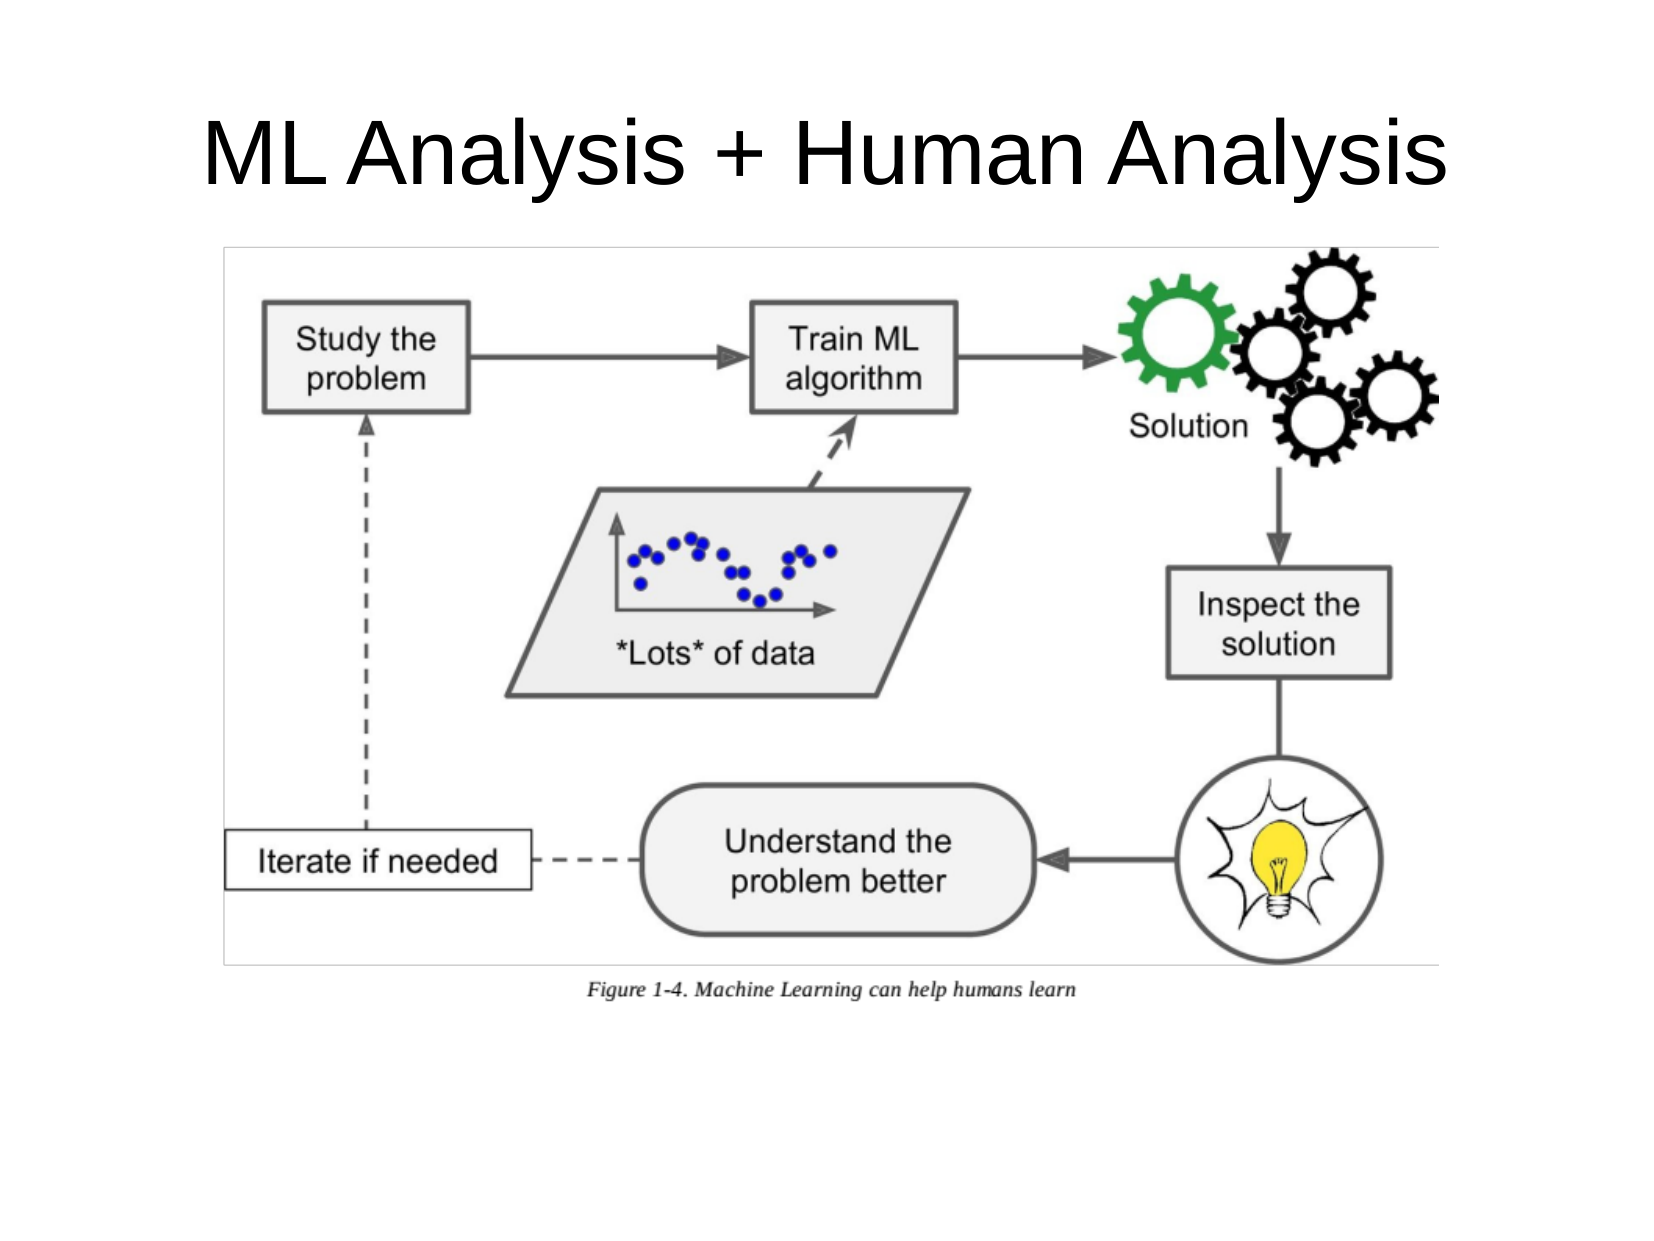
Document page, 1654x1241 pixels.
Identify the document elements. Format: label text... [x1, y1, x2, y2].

title ML Analysis + Human Analysis [82, 49, 1571, 257]
picture [218, 224, 1439, 1017]
